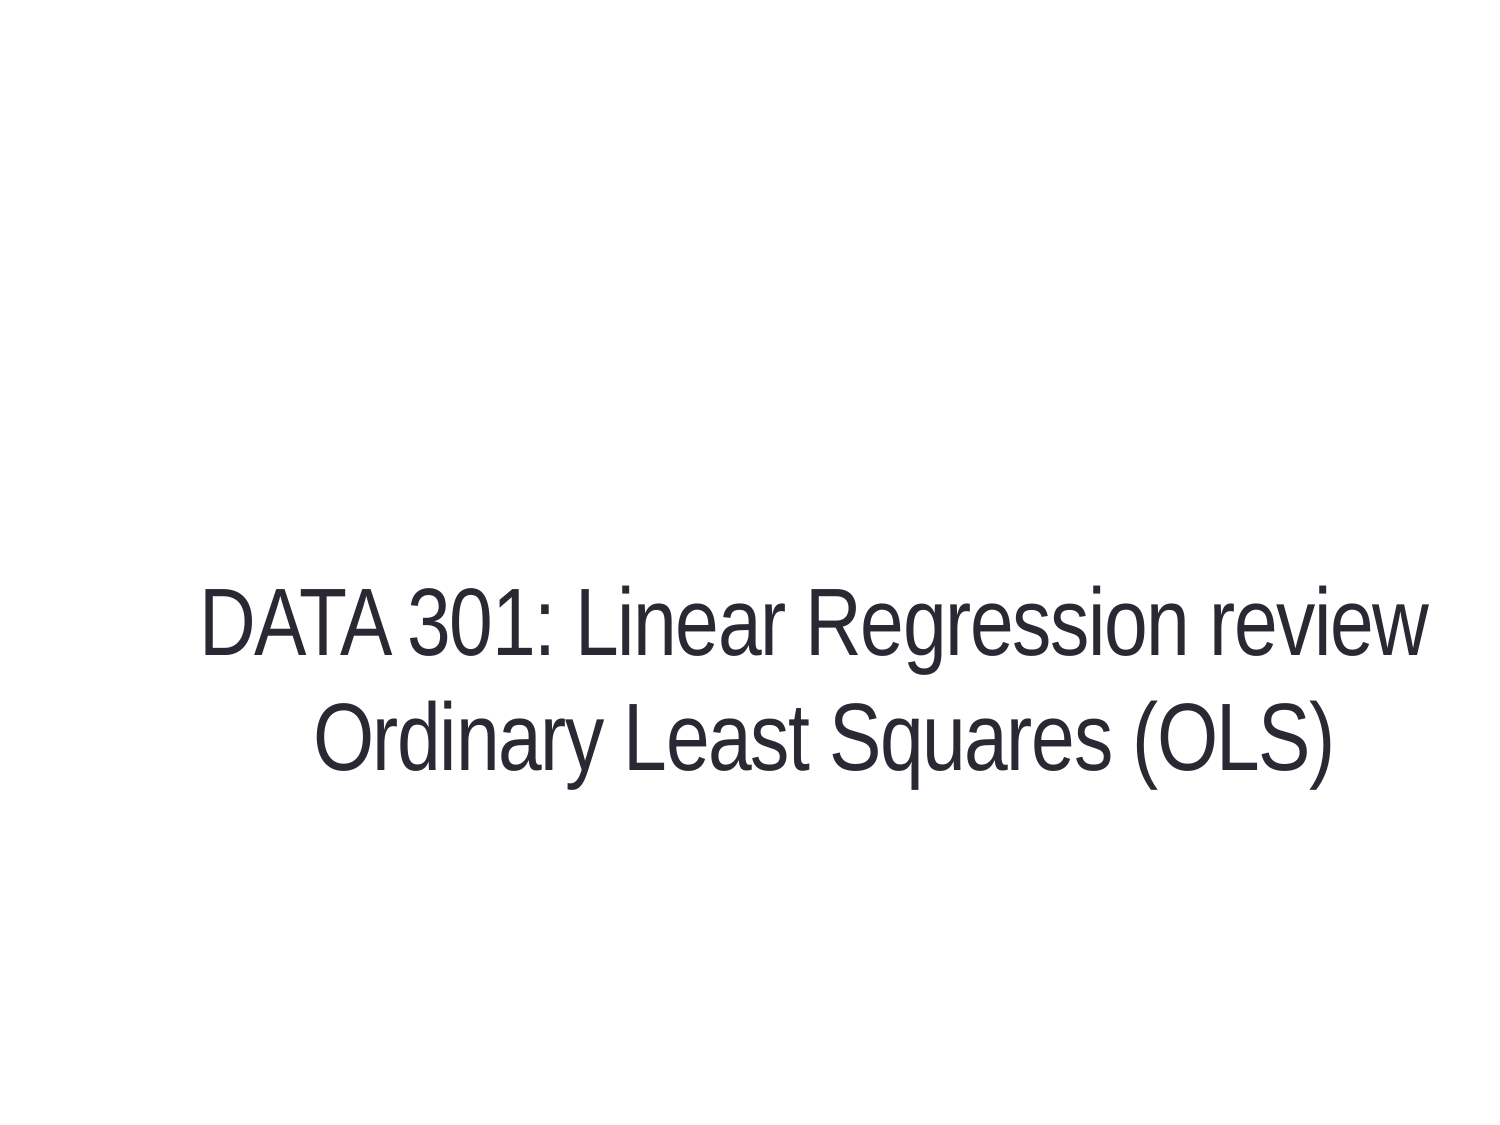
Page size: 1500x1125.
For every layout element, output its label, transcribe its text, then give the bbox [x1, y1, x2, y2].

text_box DATA 301: Linear Regression review Ordinary Least Squares (OLS) [150, 537, 1500, 812]
